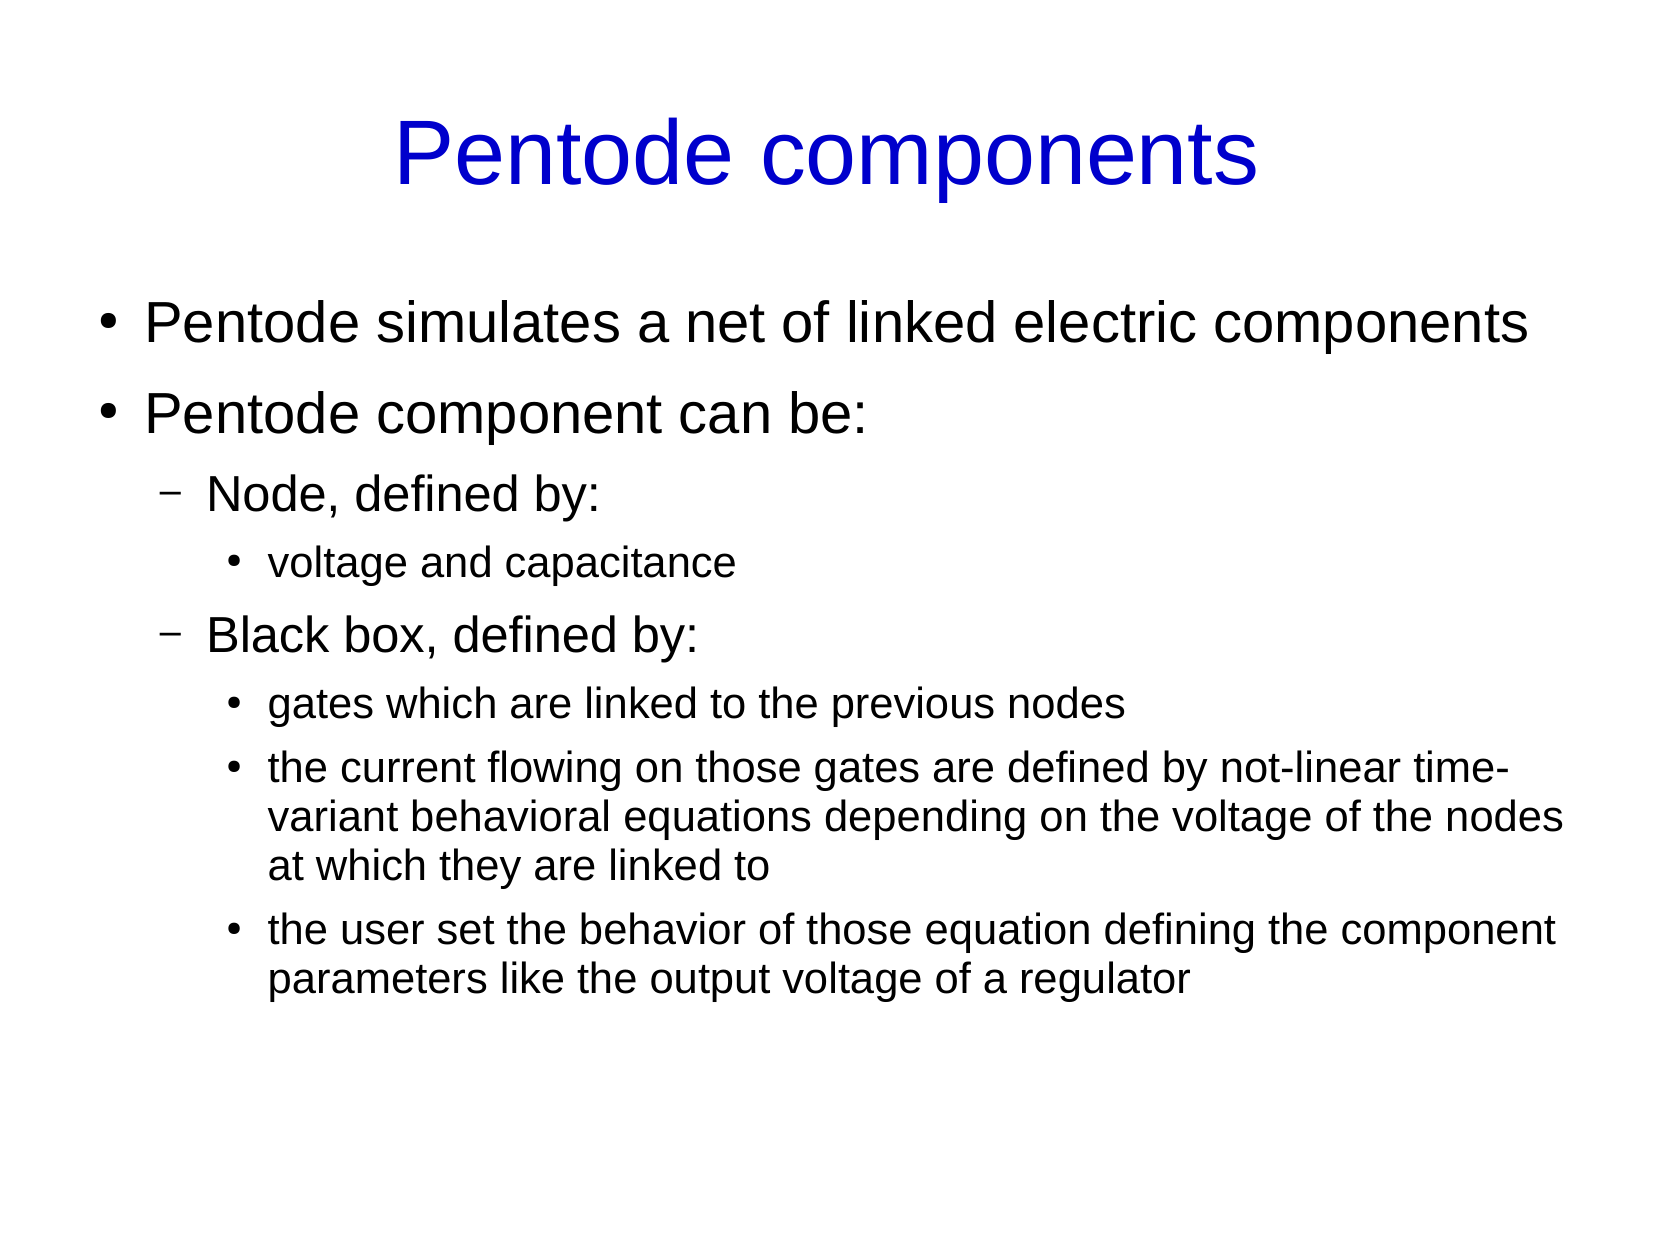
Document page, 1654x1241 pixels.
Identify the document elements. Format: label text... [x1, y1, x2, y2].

list Pentode simulates a net of linked electric components Pentode component can be: Node, defined by: voltage and capacitance Black box, defined by: gates which are linked to the previous nodes the current flowing on those gates are defined by not-linear time-variant behavioral equations depending on the voltage of the nodes at which they are linked to the user set the behavior of those equation defining the component parameters like the output voltage of a regulator [82, 290, 1571, 1010]
title Pentode components [82, 49, 1571, 257]
